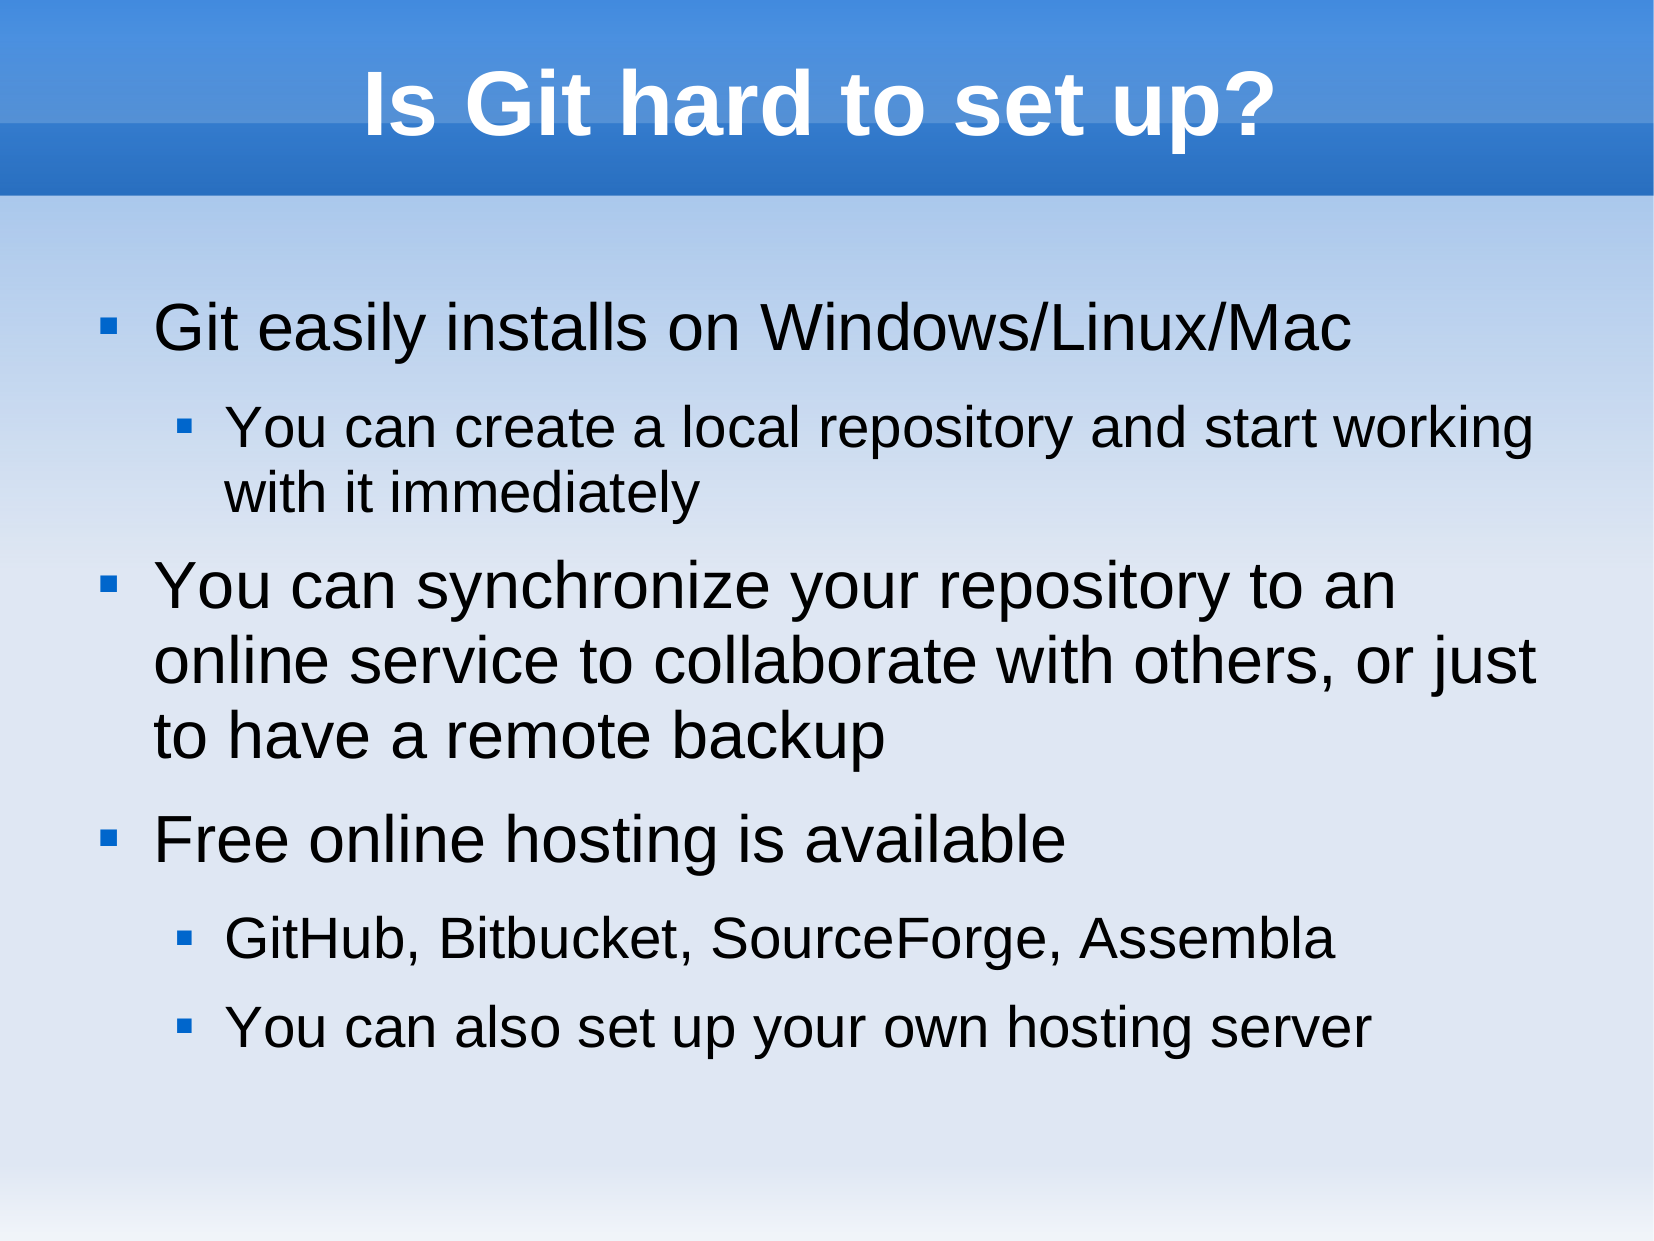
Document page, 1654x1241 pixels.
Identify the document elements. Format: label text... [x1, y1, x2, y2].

list Git easily installs on Windows/Linux/Mac You can create a local repository and start working with it immediately You can synchronize your repository to an online service to collaborate with others, or just to have a remote backup Free online hosting is available GitHub, Bitbucket, SourceForge, Assembla You can also set up your own hosting server [82, 290, 1571, 1109]
picture [0, 0, 1654, 1241]
title Is Git hard to set up? [76, 0, 1565, 208]
